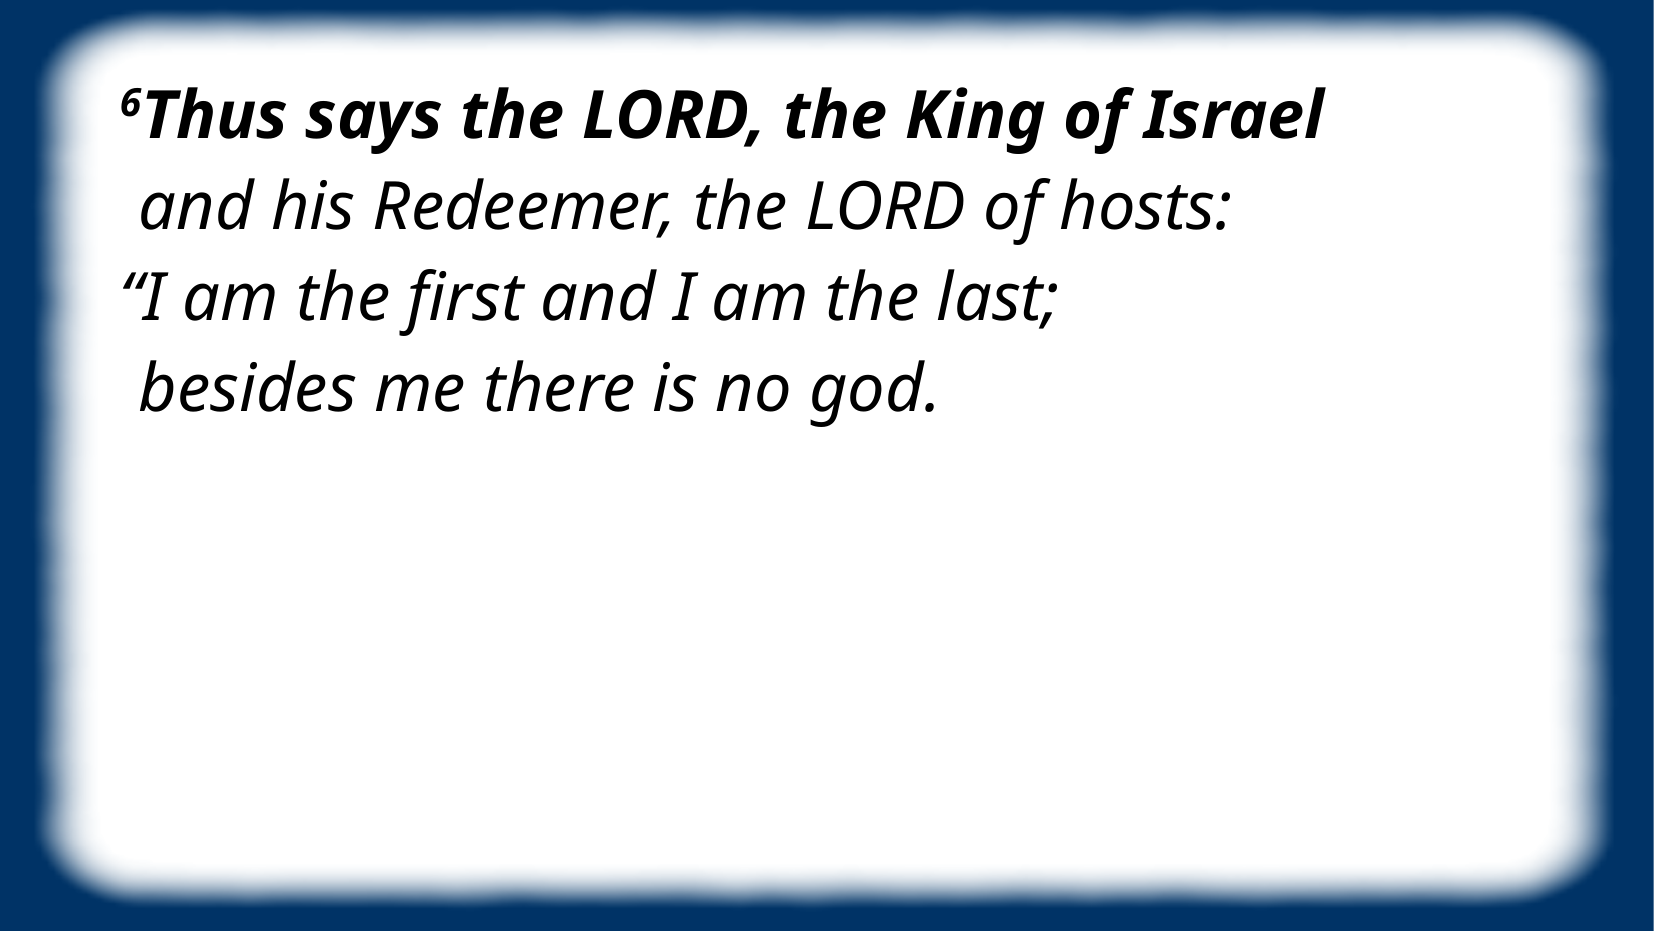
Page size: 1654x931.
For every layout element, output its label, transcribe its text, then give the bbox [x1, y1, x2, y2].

text_box 6Thus says the LORD, the King of Israel and his Redeemer, the LORD of hosts: “I am the first and I am the last; besides me there is no god. [105, 60, 1546, 430]
picture [0, 0, 1654, 931]
